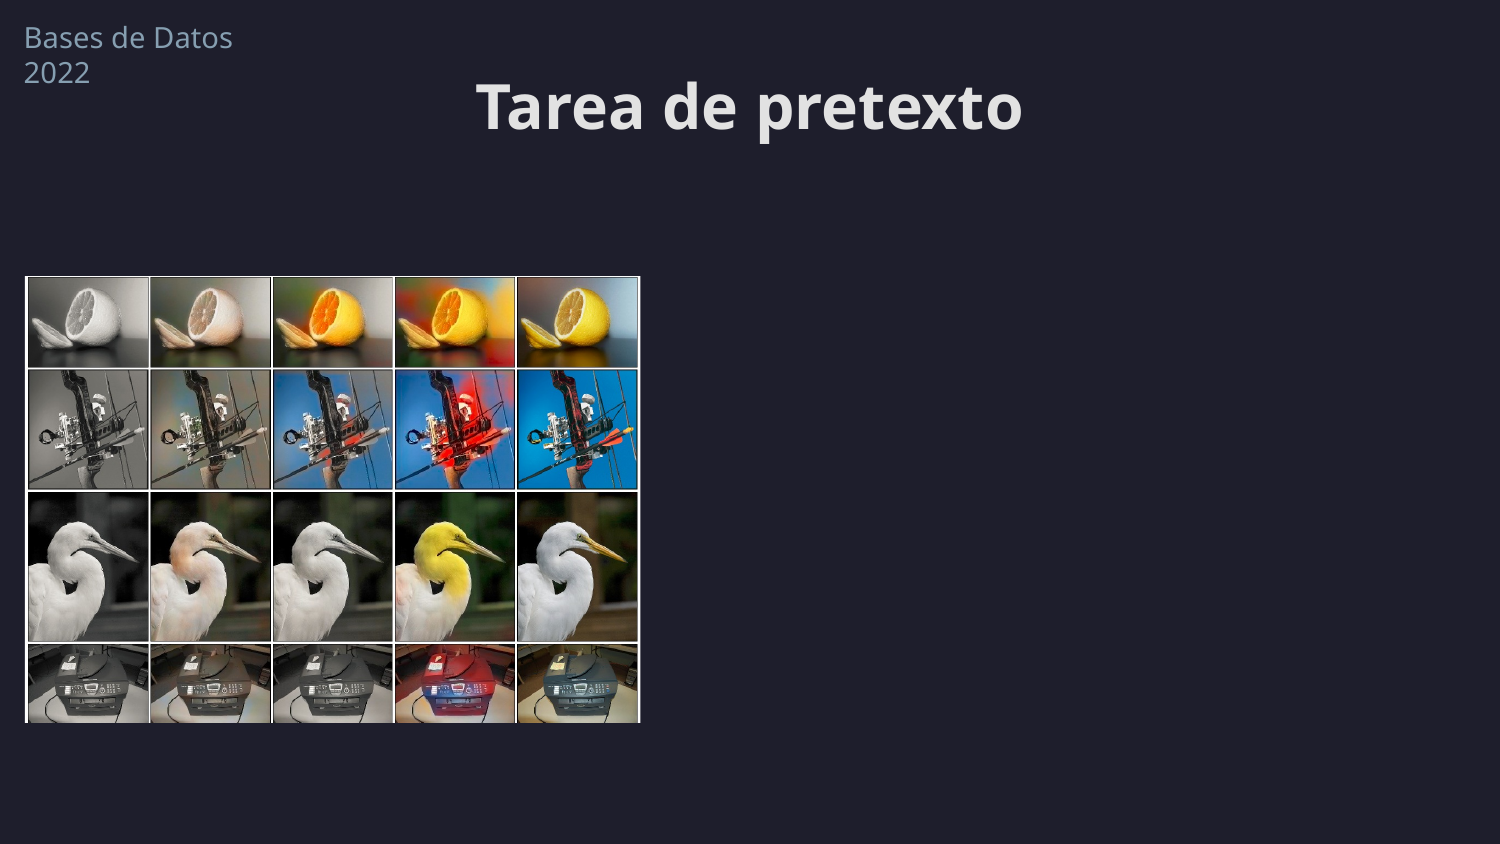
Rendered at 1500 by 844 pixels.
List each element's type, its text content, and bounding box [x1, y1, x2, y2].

title Tarea de pretexto [75, 33, 1425, 175]
picture [24, 276, 641, 723]
